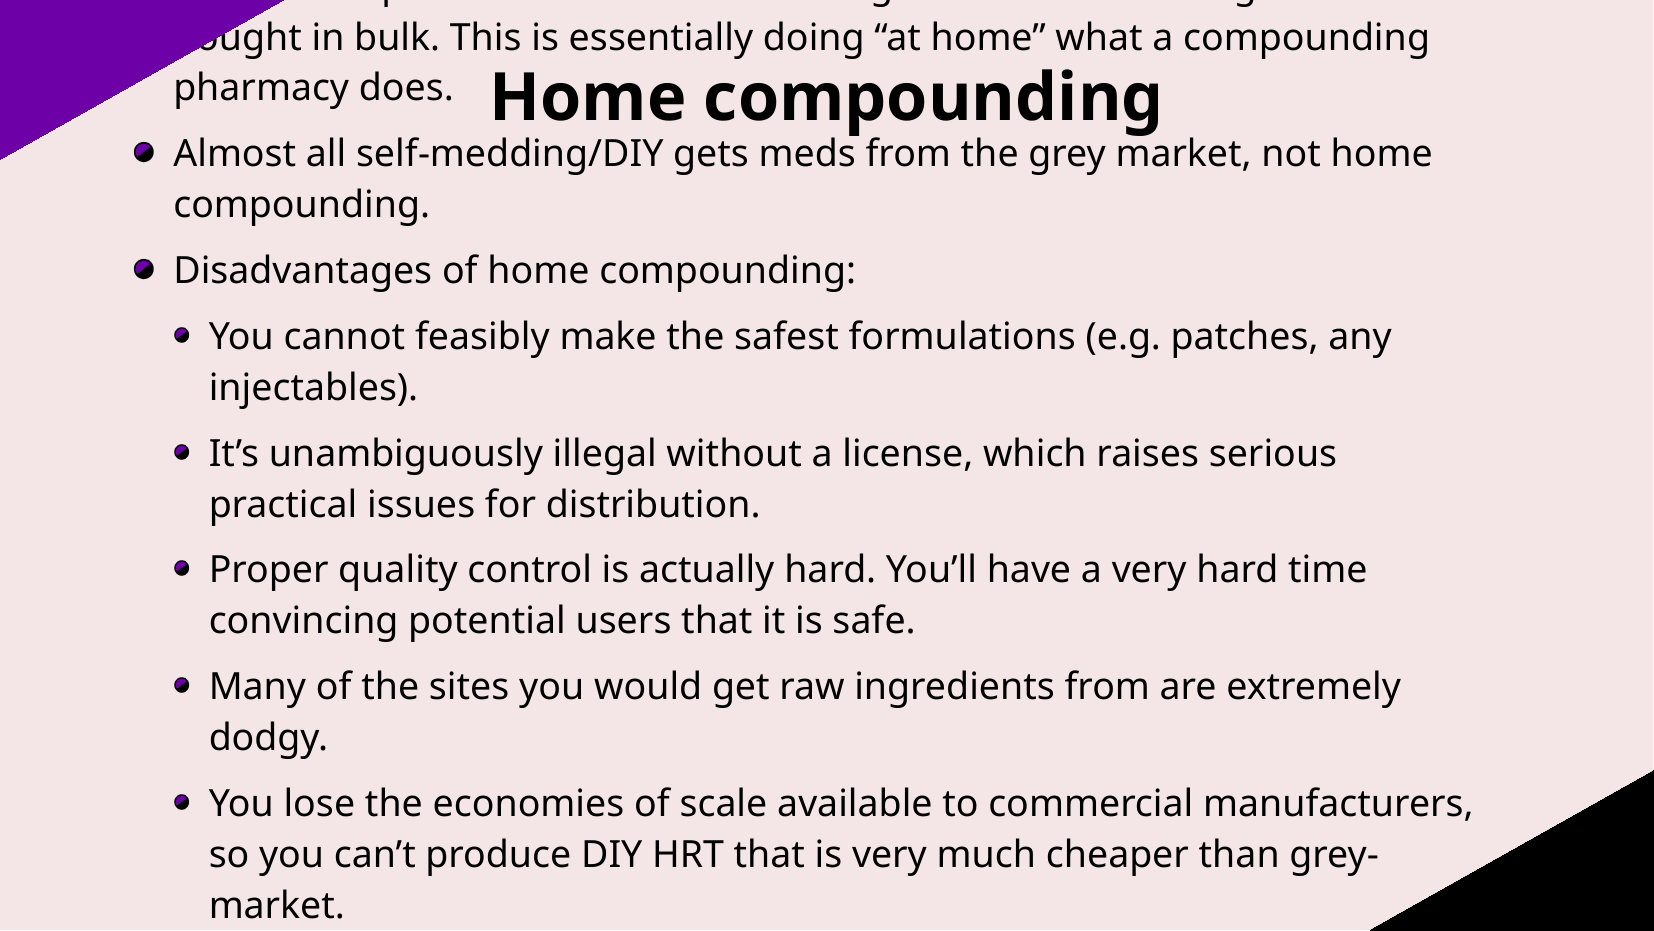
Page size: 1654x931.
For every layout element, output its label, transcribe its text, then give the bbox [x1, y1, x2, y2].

title Home compounding [82, 35, 1571, 154]
subtitle “Home-compounded” HT means HT drugs made from raw ingredients bought in bulk. This is essentially doing “at home” what a compounding pharmacy does. Almost all self-medding/DIY gets meds from the grey market, not home compounding. Disadvantages of home compounding: You cannot feasibly make the safest formulations (e.g. patches, any injectables). It’s unambiguously illegal without a license, which raises serious practical issues for distribution. Proper quality control is actually hard. You’ll have a very hard time convincing potential users that it is safe. Many of the sites you would get raw ingredients from are extremely dodgy. You lose the economies of scale available to commercial manufacturers, so you can’t produce DIY HRT that is very much cheaper than grey-market. If there were a clampdown on importing grey-market meds, there would also very likely be a clampdown on importing raw ingredients. [132, 141, 1487, 865]
text_box [0, 0, 284, 160]
text_box [1370, 770, 1654, 931]
